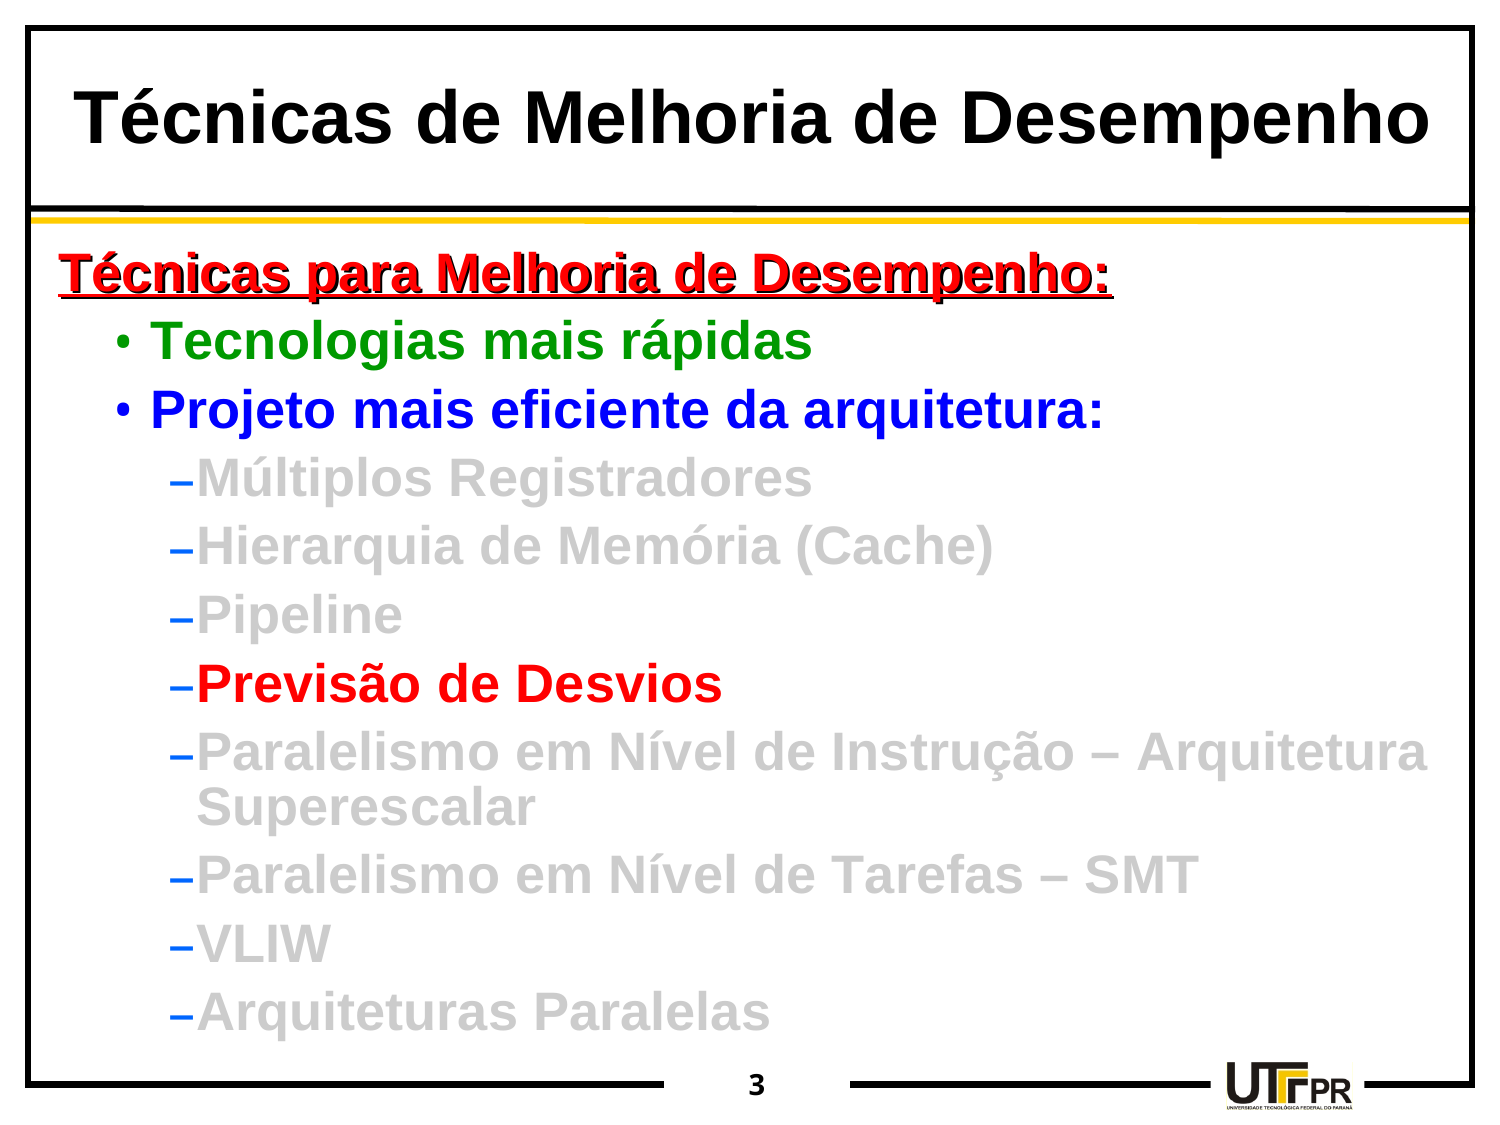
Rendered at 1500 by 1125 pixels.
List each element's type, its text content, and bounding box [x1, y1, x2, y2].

title Técnicas de Melhoria de Desempenho [29, 30, 1477, 209]
picture [1226, 1062, 1353, 1110]
list Técnicas para Melhoria de Desempenho: Tecnologias mais rápidas Projeto mais eficiente da arquitetura: Múltiplos Registradores Hierarquia de Memória (Cache) Pipeline Previsão de Desvios Paralelismo em Nível de Instrução – Arquitetura Superescalar Paralelismo em Nível de Tarefas – SMT VLIW Arquiteturas Paralelas [43, 240, 1467, 1055]
